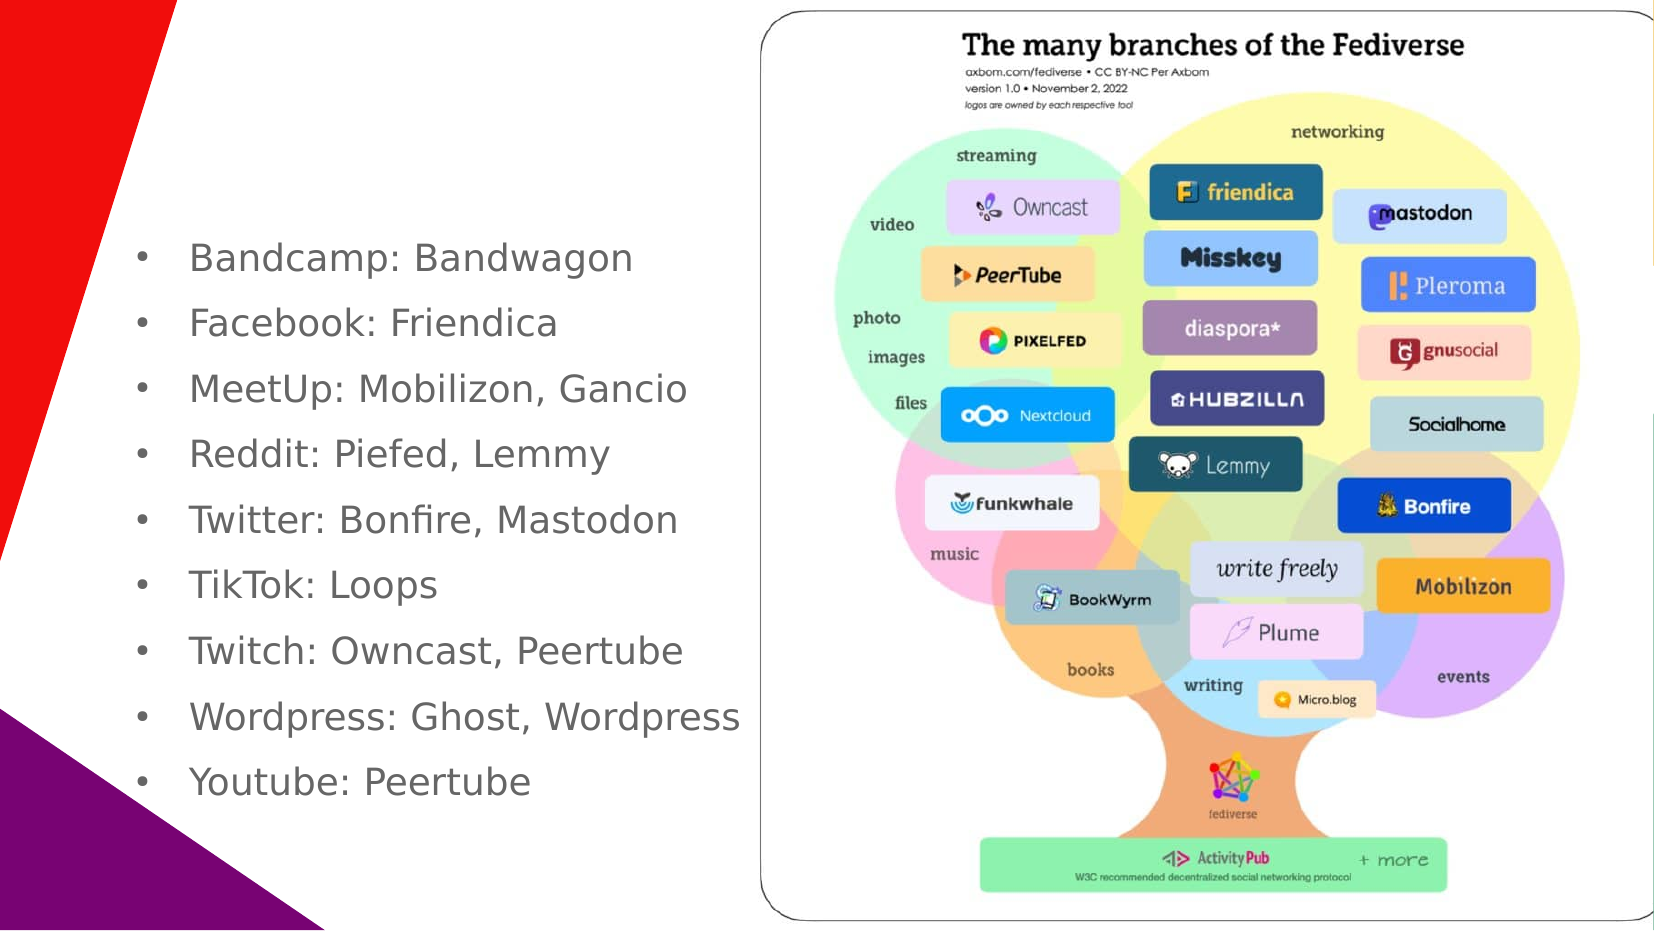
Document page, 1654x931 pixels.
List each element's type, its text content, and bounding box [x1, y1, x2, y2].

list Bandcamp: Bandwagon Facebook: Friendica MeetUp: Mobilizon, Gancio Reddit: Piefed, Lemmy Twitter: Bonfire, Mastodon TikTok: Loops Twitch: Owncast, Peertube Wordpress: Ghost, Wordpress Youtube: Peertube [118, 236, 750, 827]
picture [750, 0, 1654, 931]
